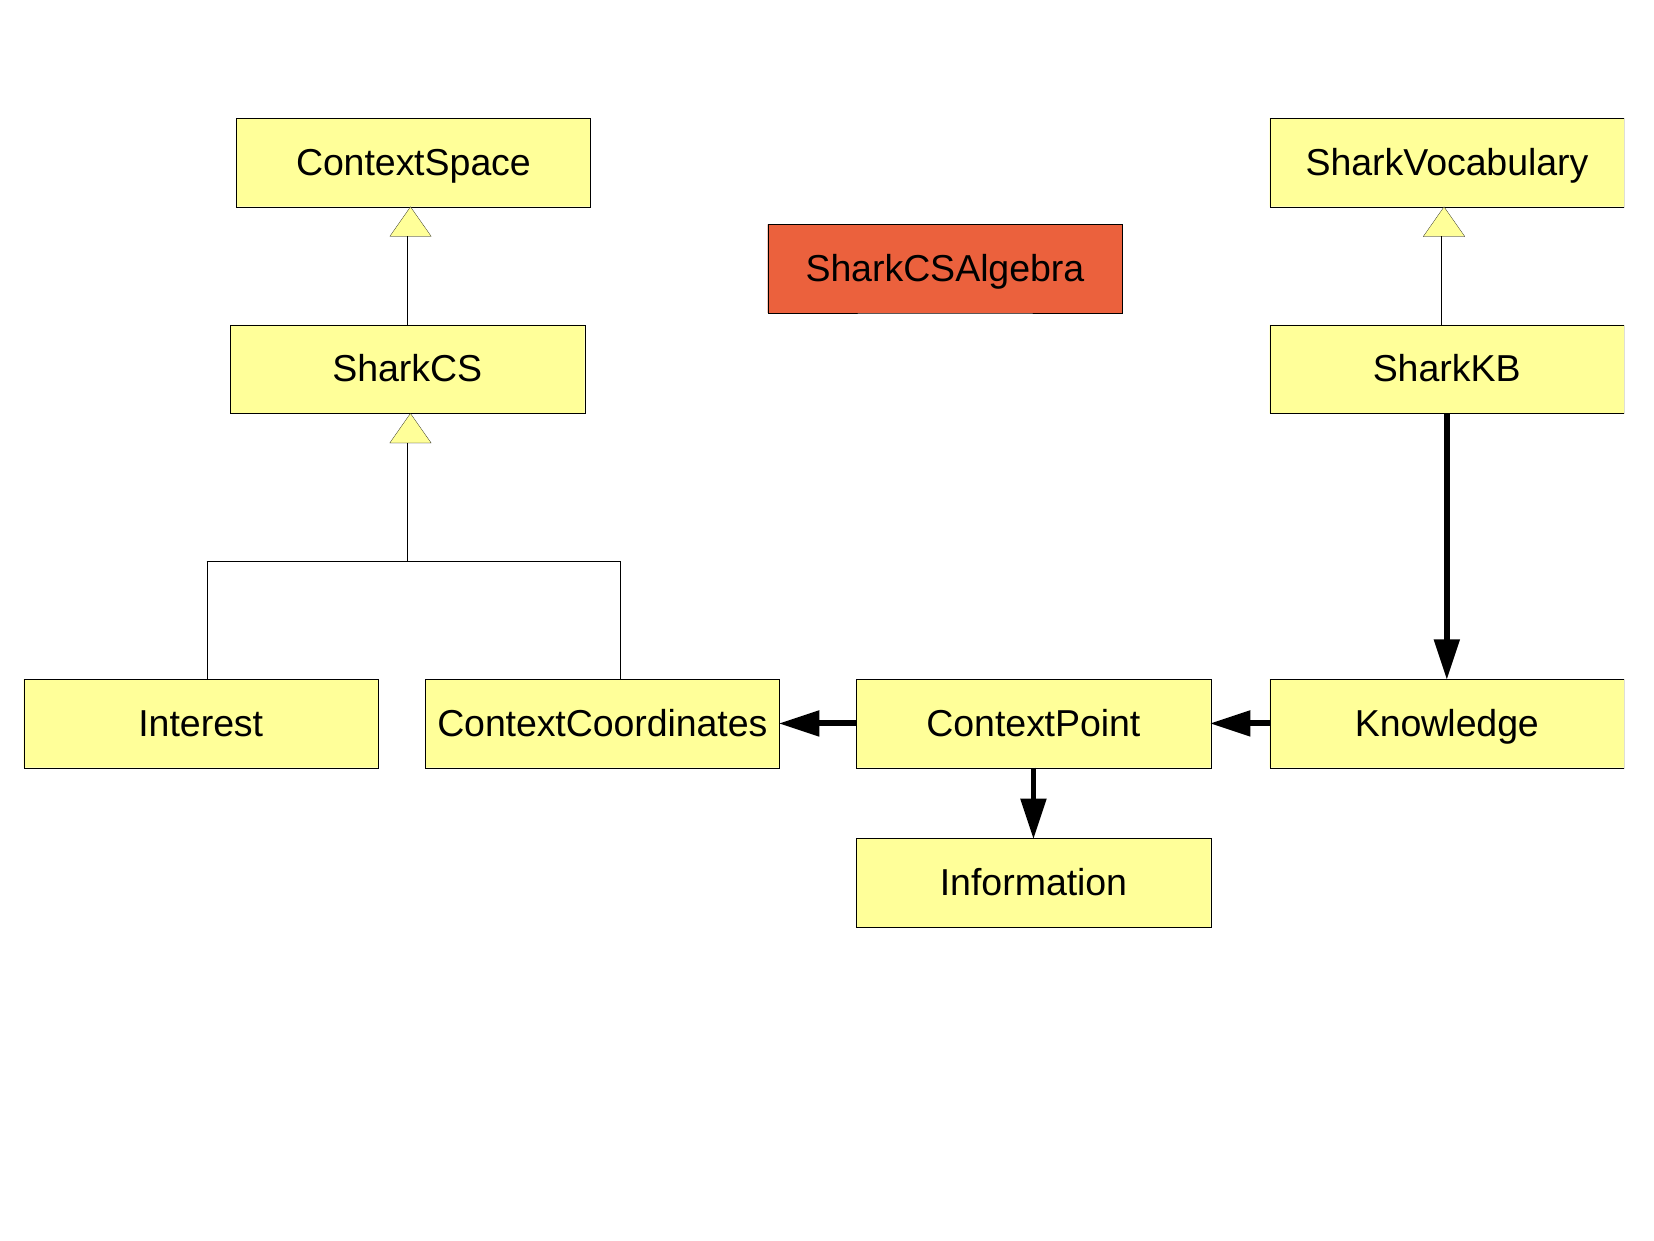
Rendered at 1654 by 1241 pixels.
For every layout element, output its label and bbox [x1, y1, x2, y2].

picture [23, 118, 1625, 928]
